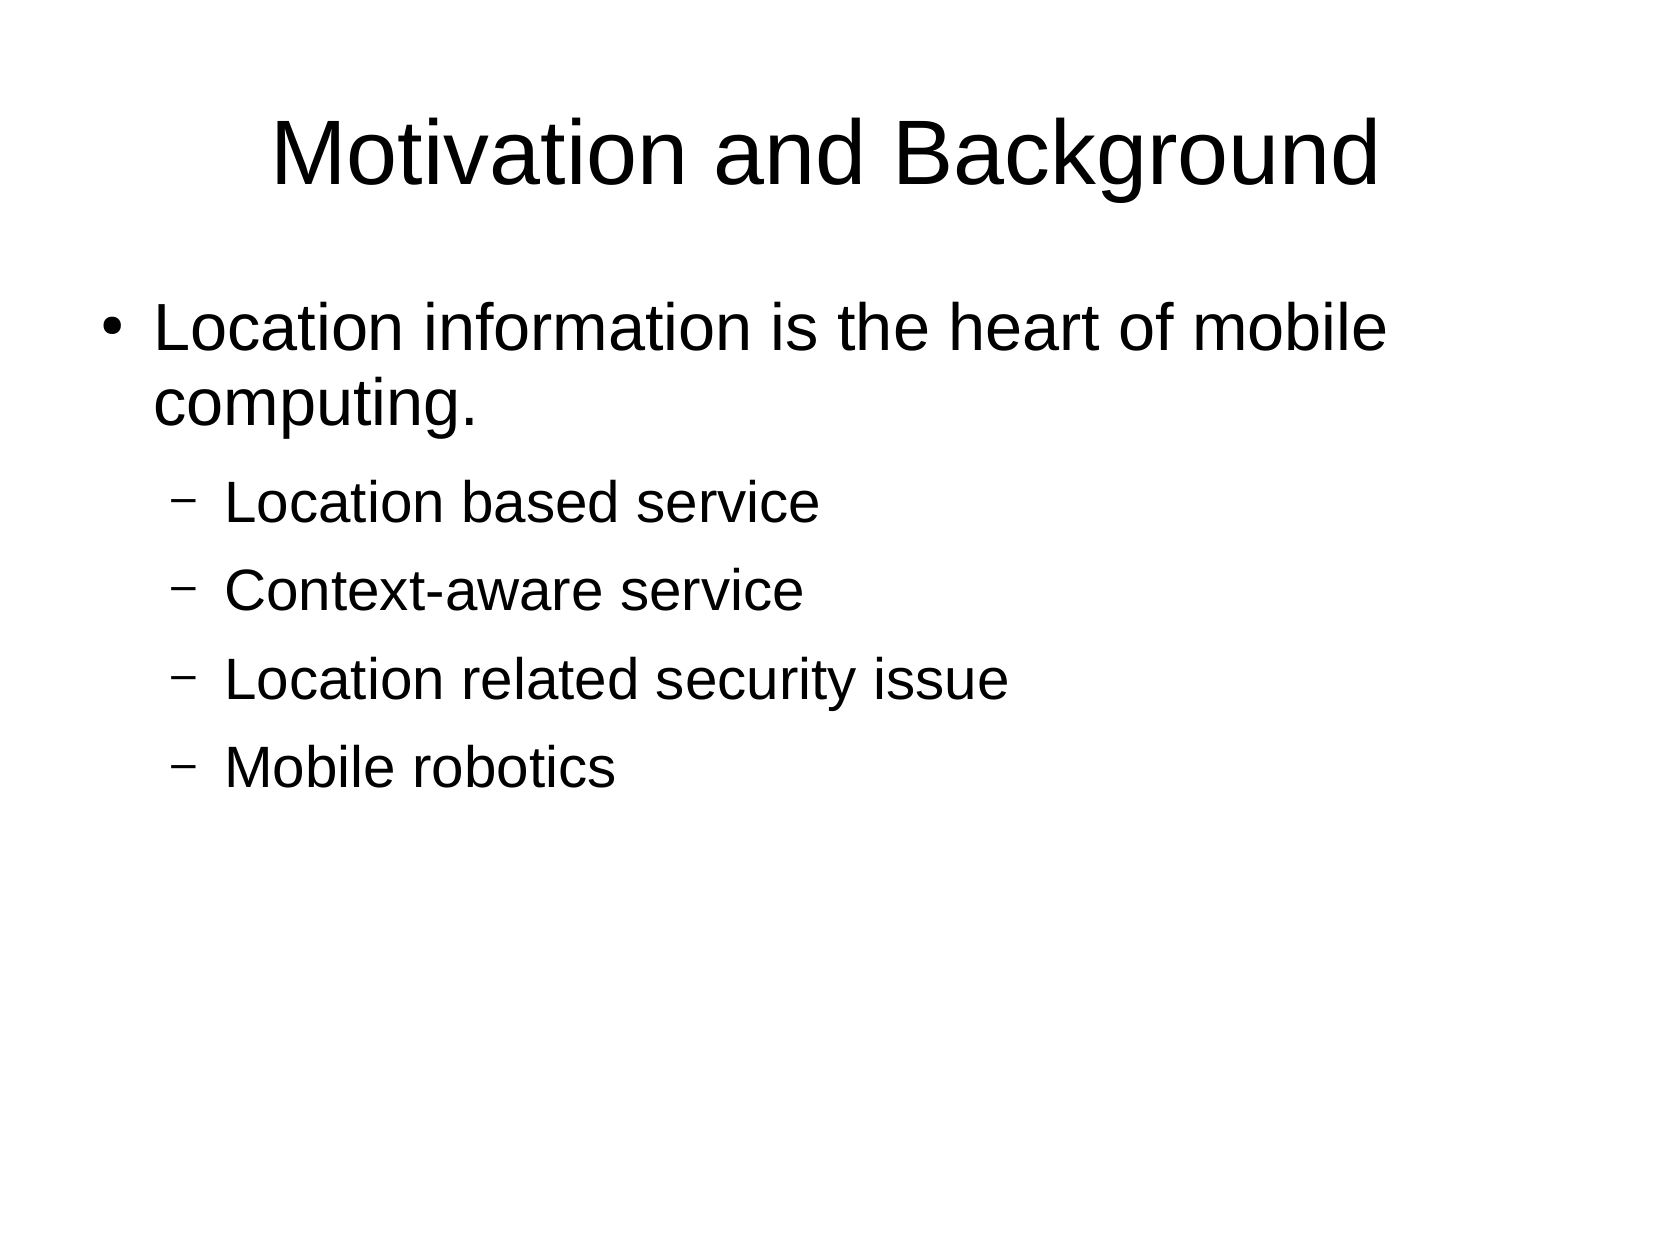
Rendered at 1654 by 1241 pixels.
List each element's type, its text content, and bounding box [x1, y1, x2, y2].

title Motivation and Background [82, 49, 1571, 257]
list Location information is the heart of mobile computing. Location based service Context-aware service Location related security issue Mobile robotics [82, 290, 1571, 1010]
